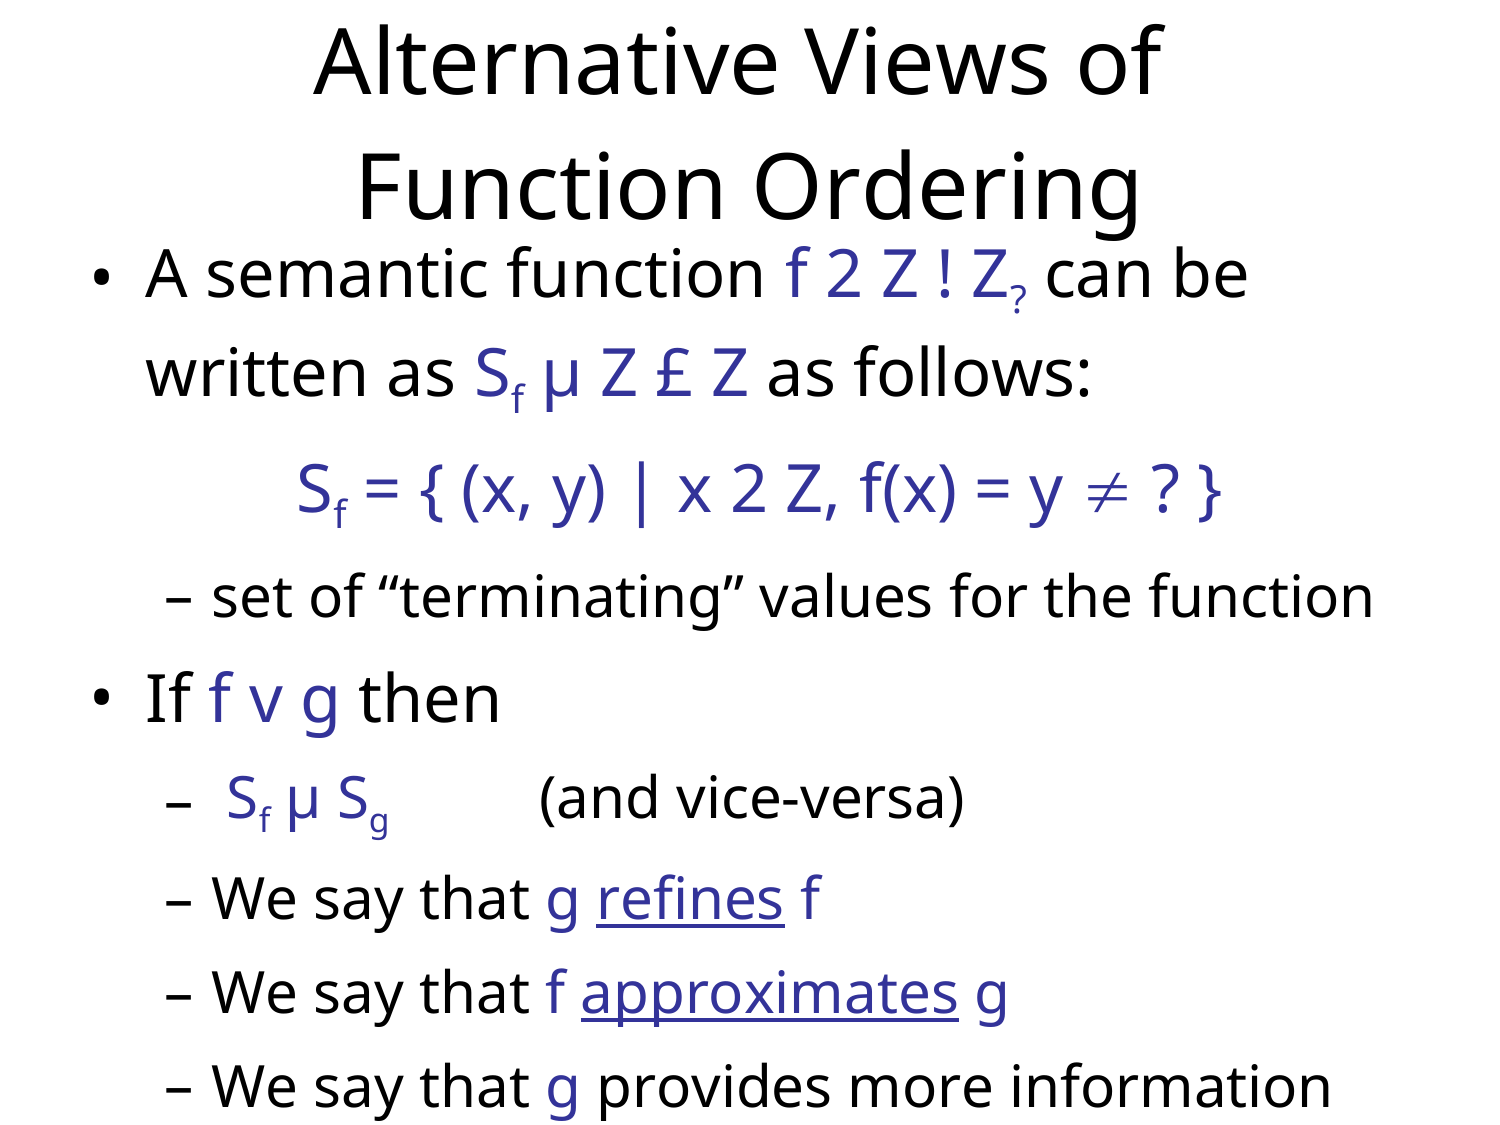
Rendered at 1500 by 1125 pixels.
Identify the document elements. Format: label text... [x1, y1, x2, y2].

list A semantic function f 2 Z ! Z? can be written as Sf µ Z £ Z as follows: Sf = { (x, y) | x 2 Z, f(x) = y  ? } set of “terminating” values for the function If f v g then Sf µ Sg (and vice-versa) We say that g refines f We say that f approximates g We say that g provides more information than f [74, 218, 1475, 1125]
title Alternative Views of Function Ordering [75, 6, 1426, 218]
